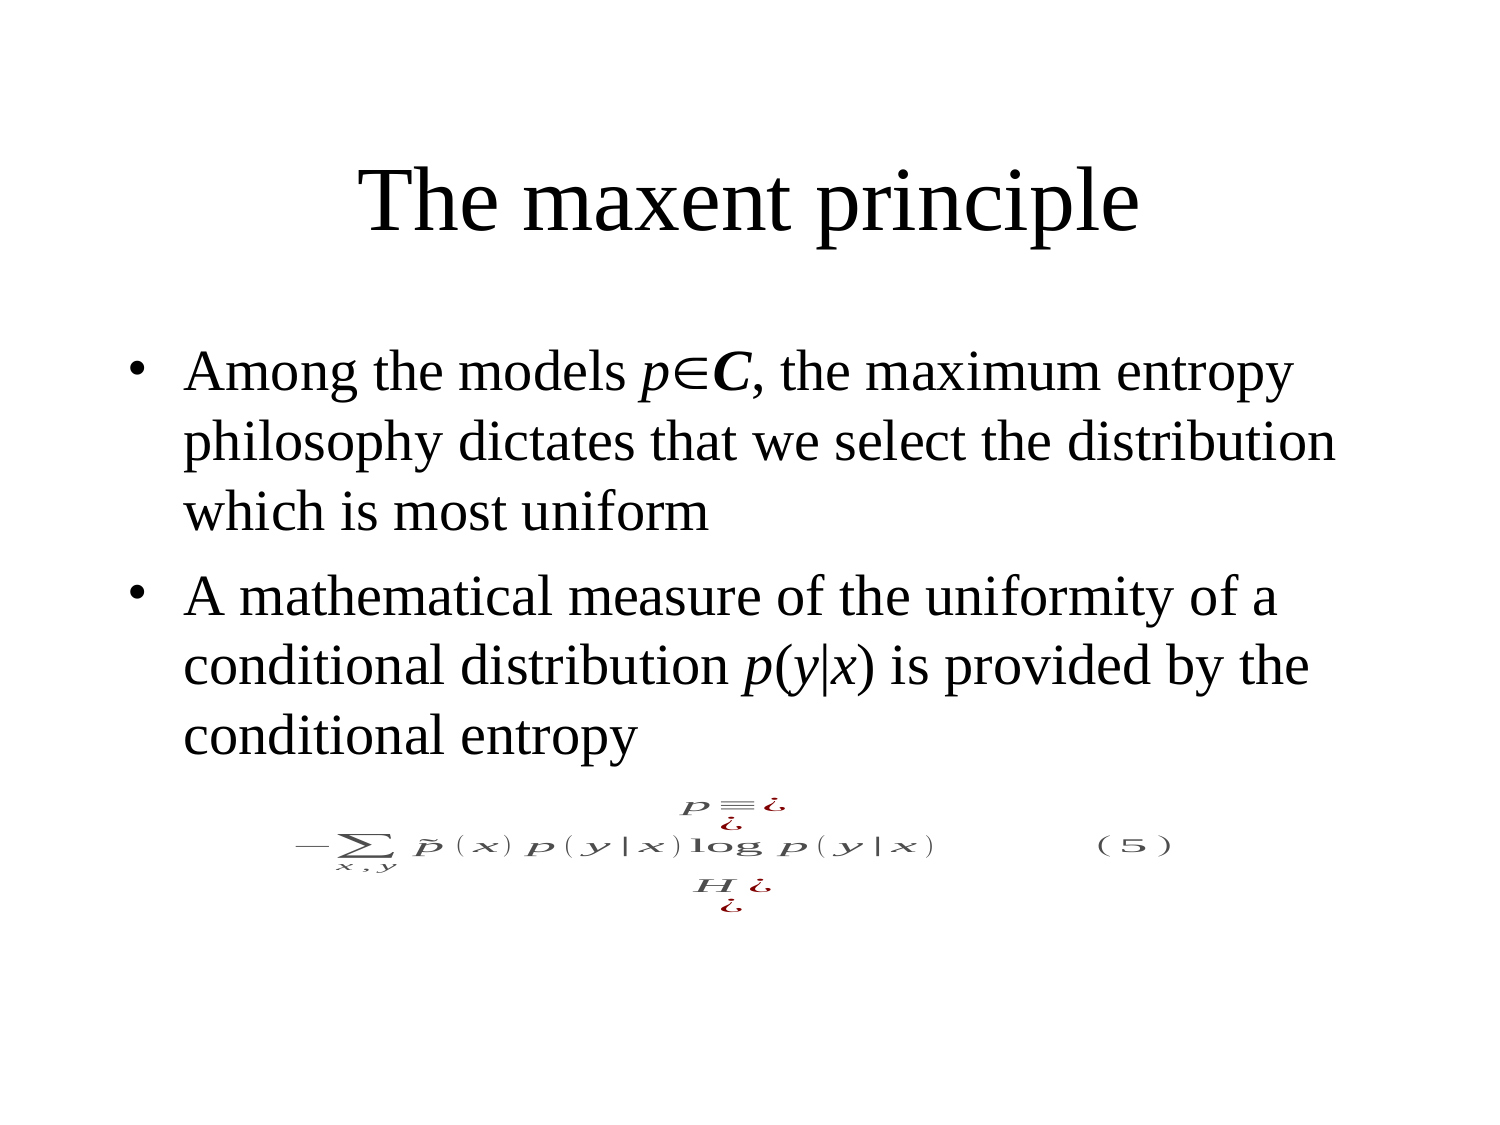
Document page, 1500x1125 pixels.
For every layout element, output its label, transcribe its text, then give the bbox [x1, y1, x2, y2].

chart [275, 794, 1188, 913]
list Among the models pC, the maximum entropy philosophy dictates that we select the distribution which is most uniform A mathematical measure of the uniformity of a conditional distribution p(y|x) is provided by the conditional entropy [112, 324, 1388, 1001]
title The maxent principle [112, 99, 1388, 288]
